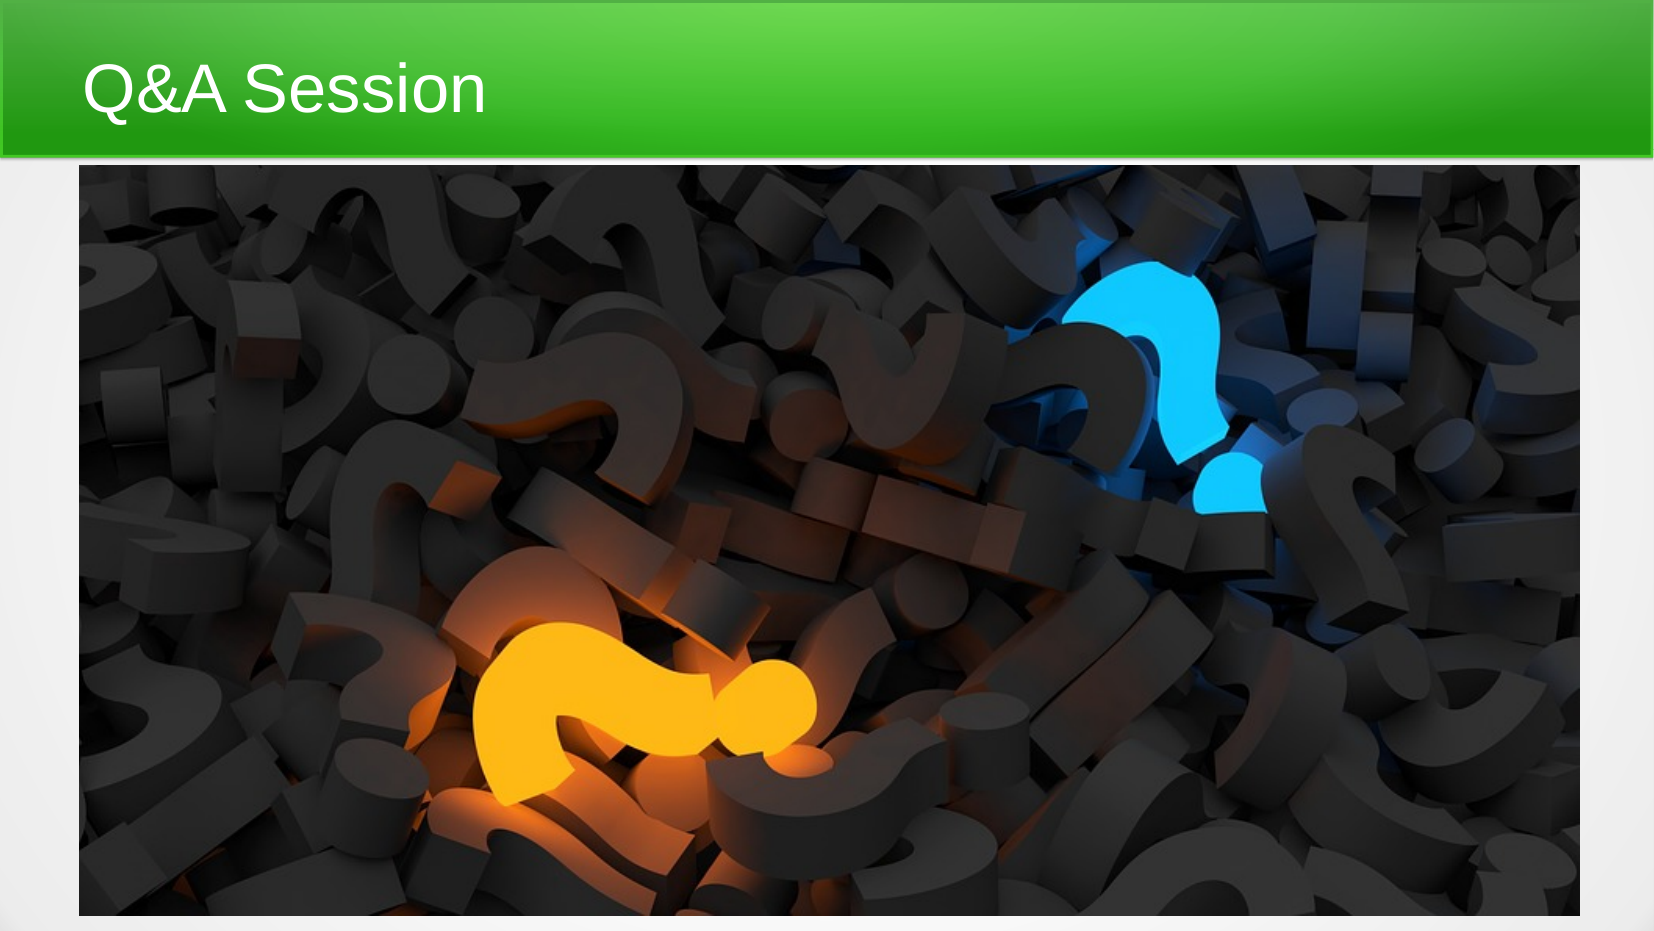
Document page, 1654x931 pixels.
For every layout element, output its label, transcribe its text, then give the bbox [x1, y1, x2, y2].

title Q&A Session [82, 35, 1571, 142]
picture [79, 165, 1580, 916]
